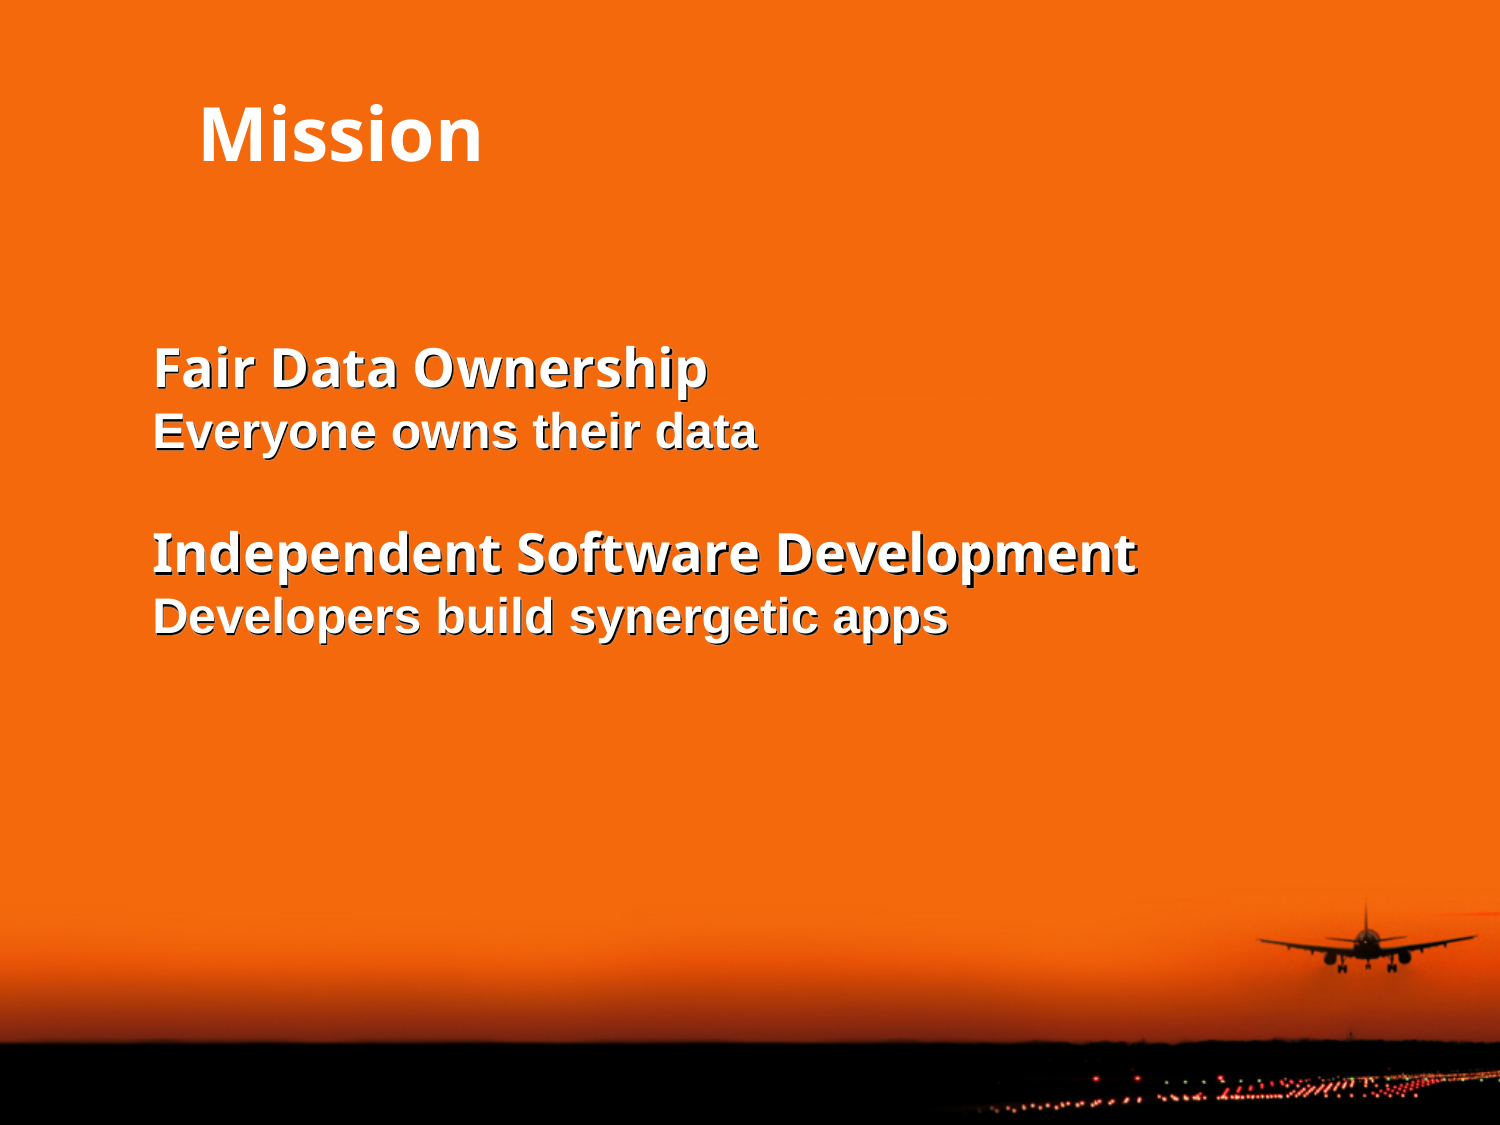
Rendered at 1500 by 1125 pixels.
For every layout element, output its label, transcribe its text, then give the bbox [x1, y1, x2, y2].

title Mission [183, 78, 1365, 185]
picture [0, 0, 1500, 1125]
text_box Fair Data Ownership Everyone owns their data Independent Software Development Developers build synergetic apps [62, 260, 1351, 826]
